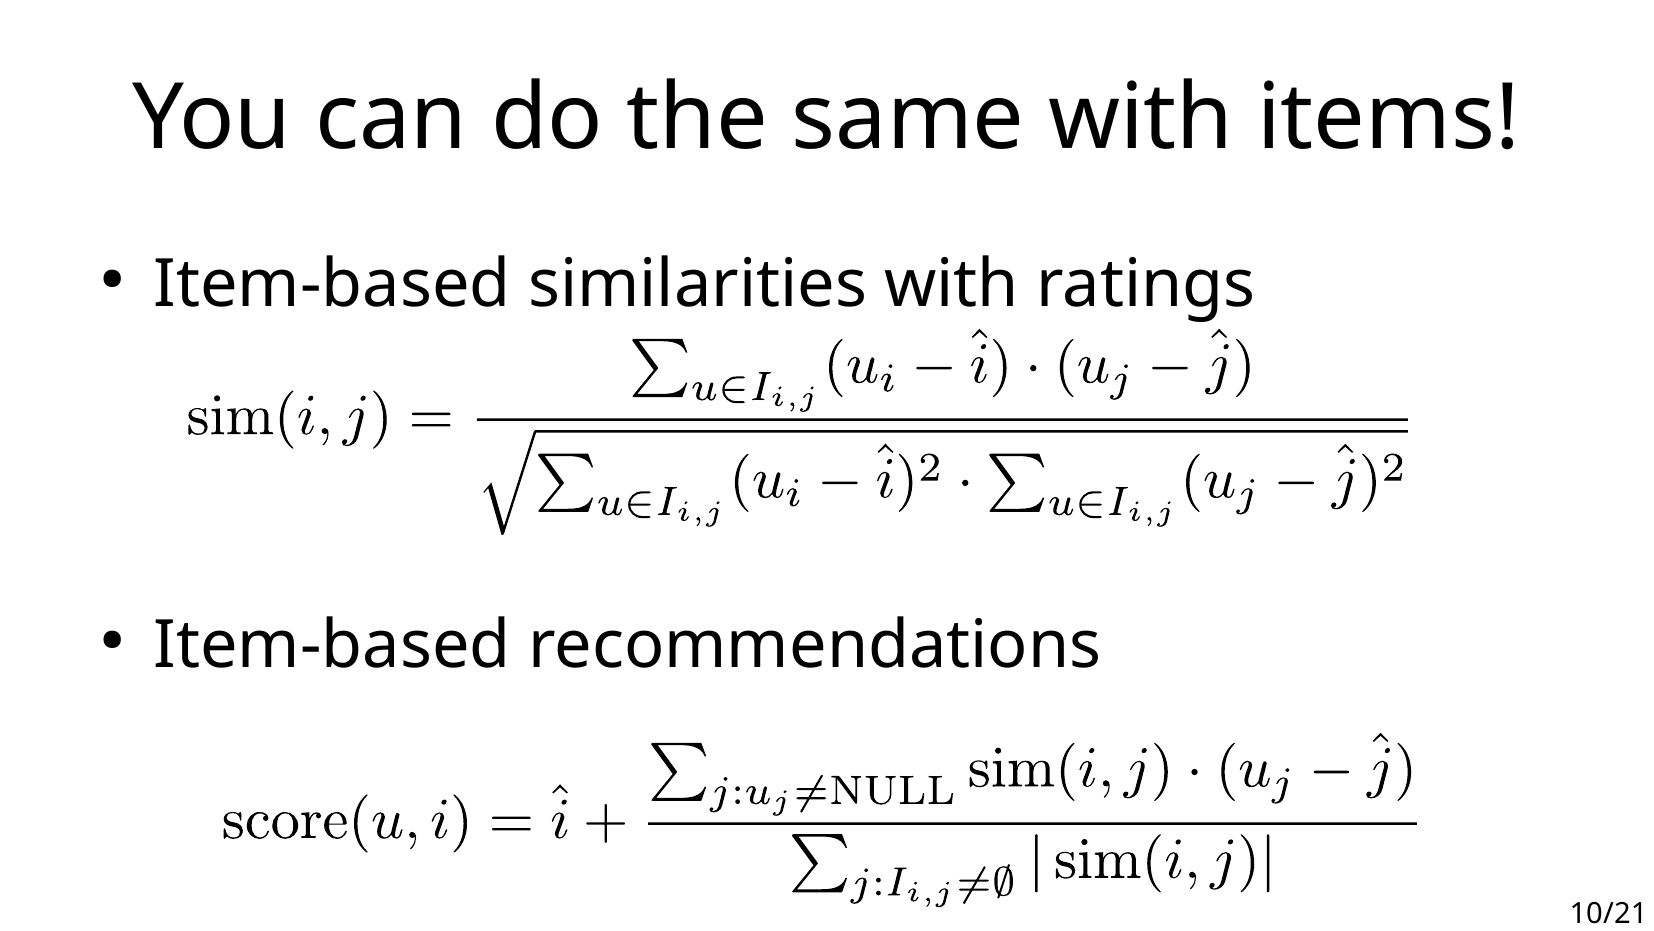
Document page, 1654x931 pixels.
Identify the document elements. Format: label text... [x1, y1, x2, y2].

text_box [186, 328, 1408, 535]
list Item-based similarities with ratings Item-based recommendations [82, 235, 1571, 775]
title You can do the same with items! [82, 1, 1571, 226]
text_box [221, 732, 1417, 908]
